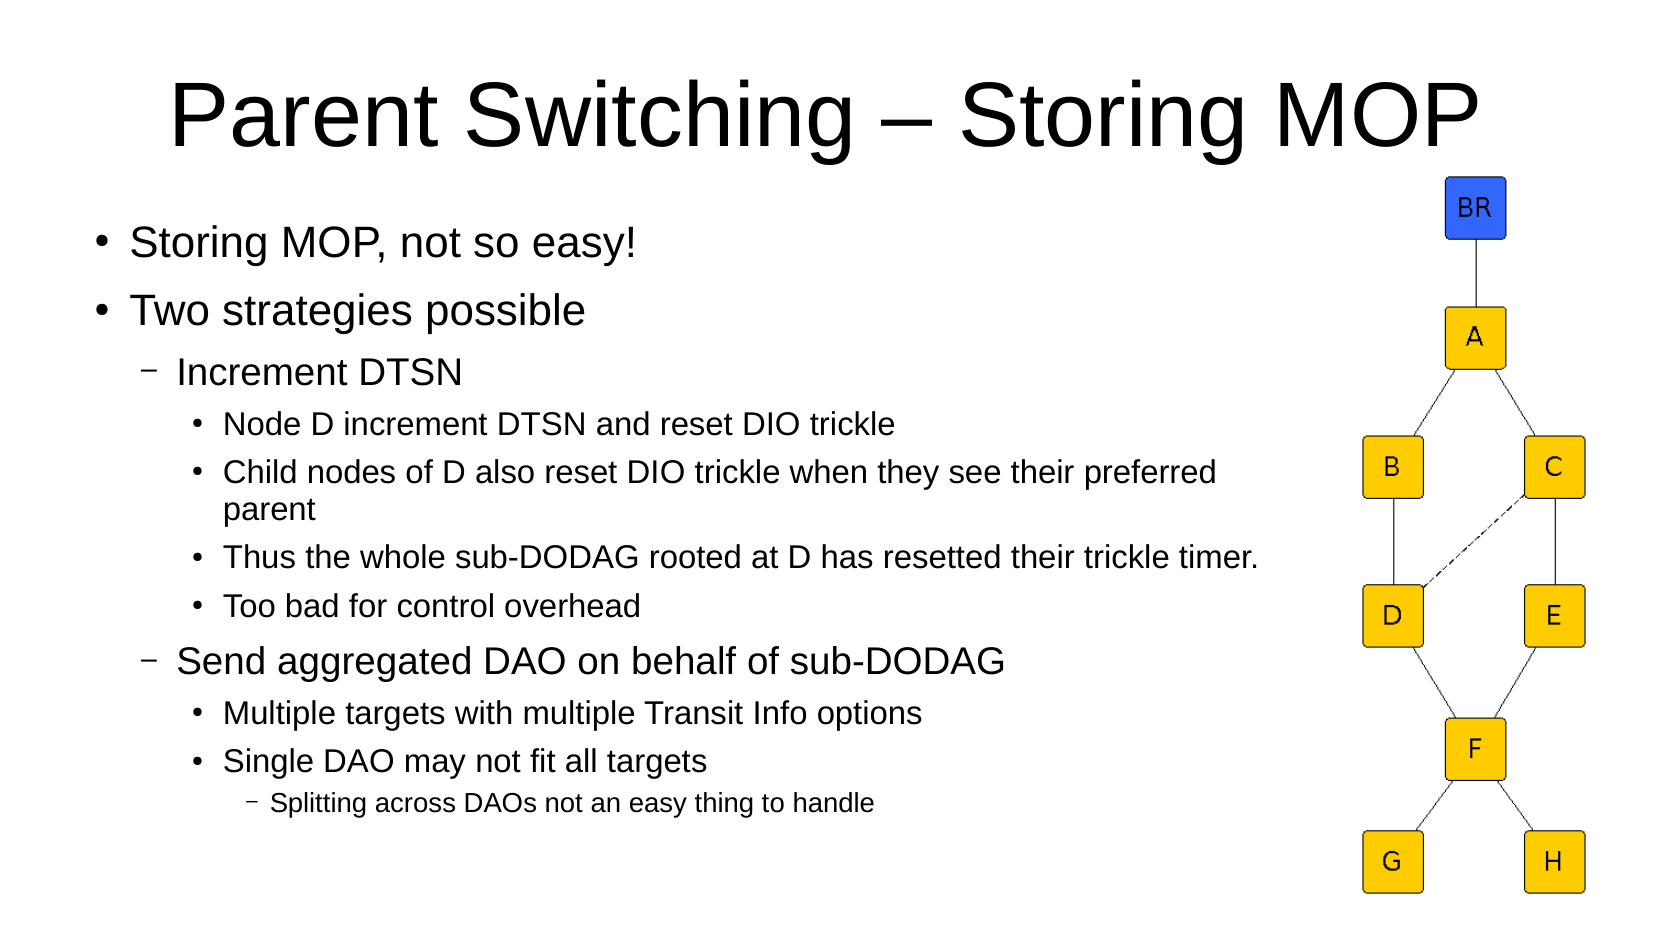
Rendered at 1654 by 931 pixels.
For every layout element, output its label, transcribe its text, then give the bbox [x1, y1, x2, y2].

title Parent Switching – Storing MOP [82, 37, 1571, 193]
picture [1346, 160, 1601, 909]
list Storing MOP, not so easy! Two strategies possible Increment DTSN Node D increment DTSN and reset DIO trickle Child nodes of D also reset DIO trickle when they see their preferred parent Thus the whole sub-DODAG rooted at D has resetted their trickle timer. Too bad for control overhead Send aggregated DAO on behalf of sub-DODAG Multiple targets with multiple Transit Info options Single DAO may not fit all targets Splitting across DAOs not an easy thing to handle [82, 217, 1276, 851]
